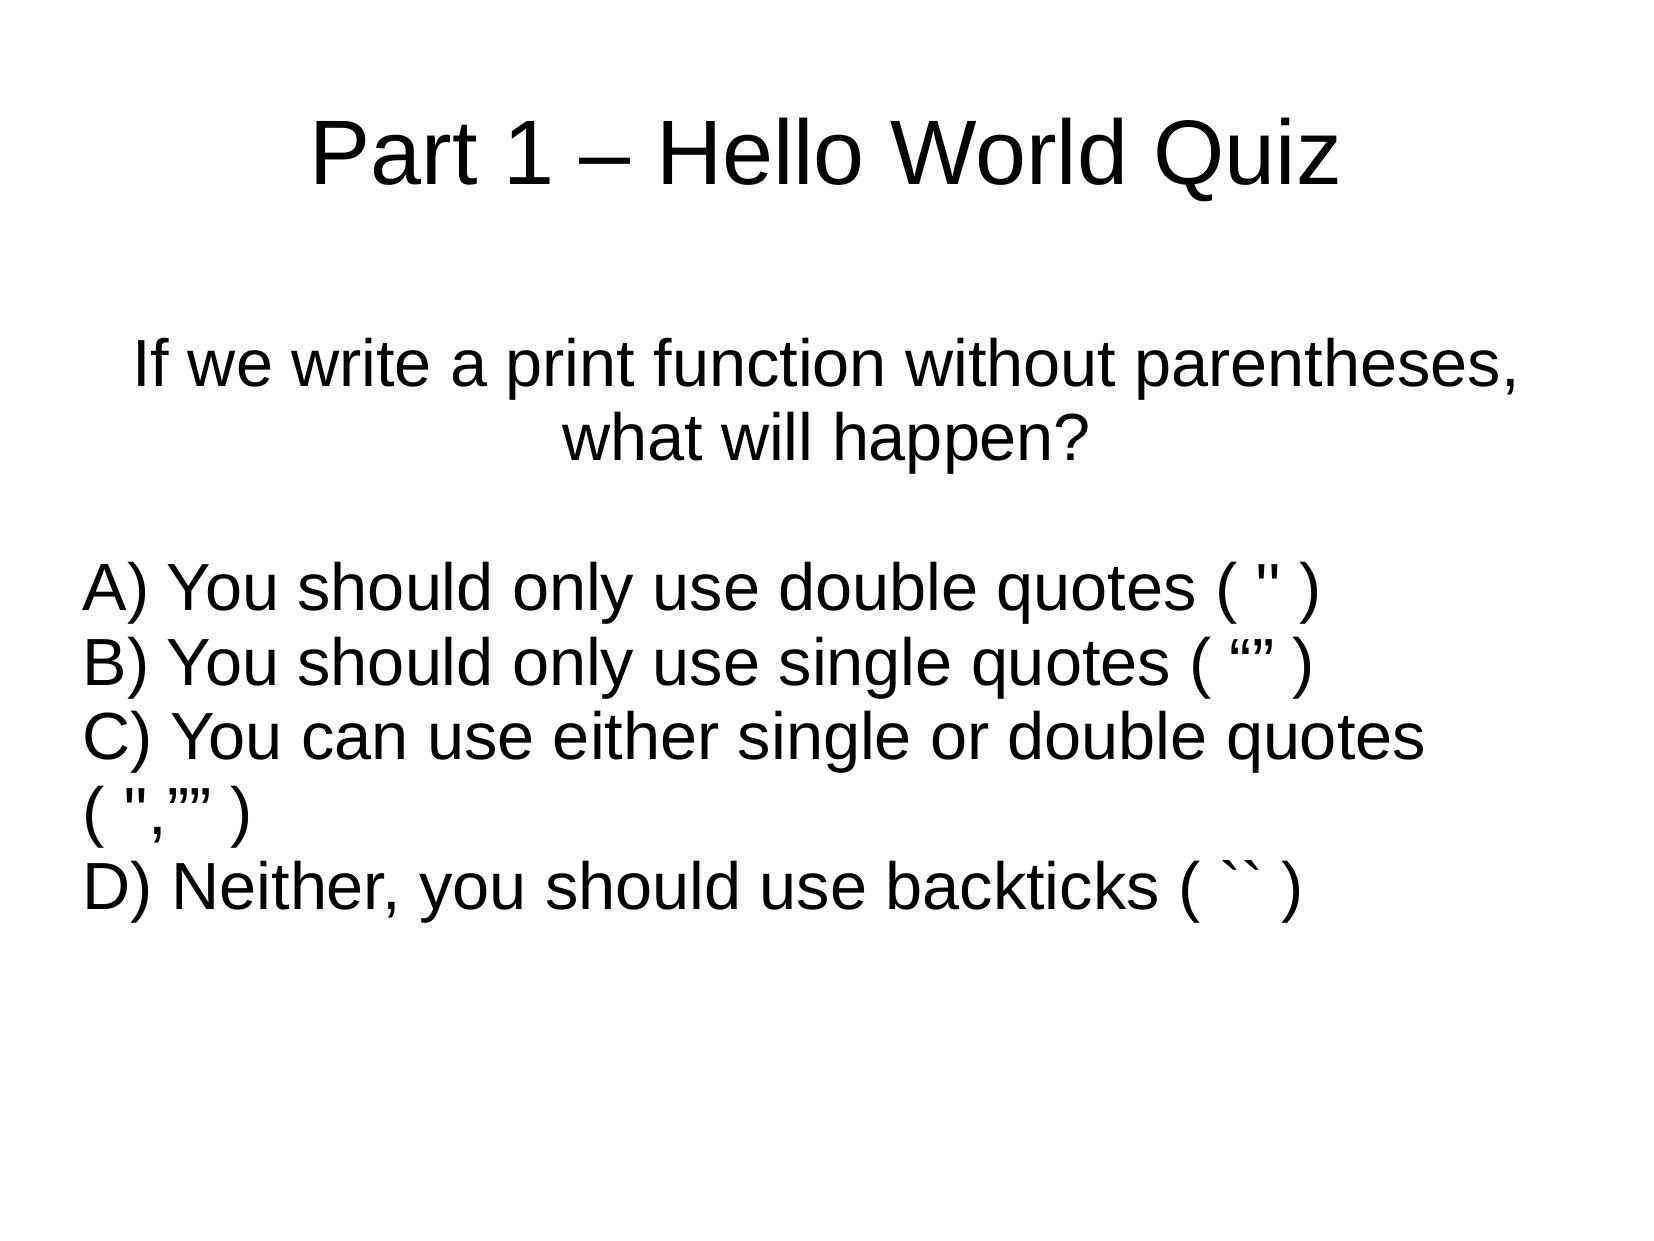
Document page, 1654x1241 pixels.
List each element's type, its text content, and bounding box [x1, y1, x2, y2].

subtitle If we write a print function without parentheses, what will happen? A) You should only use double quotes ( '' ) B) You should only use single quotes ( “” ) C) You can use either single or double quotes ( '',”” ) D) Neither, you should use backticks ( `` ) [82, 288, 1571, 1111]
title Part 1 – Hello World Quiz [82, 49, 1571, 257]
